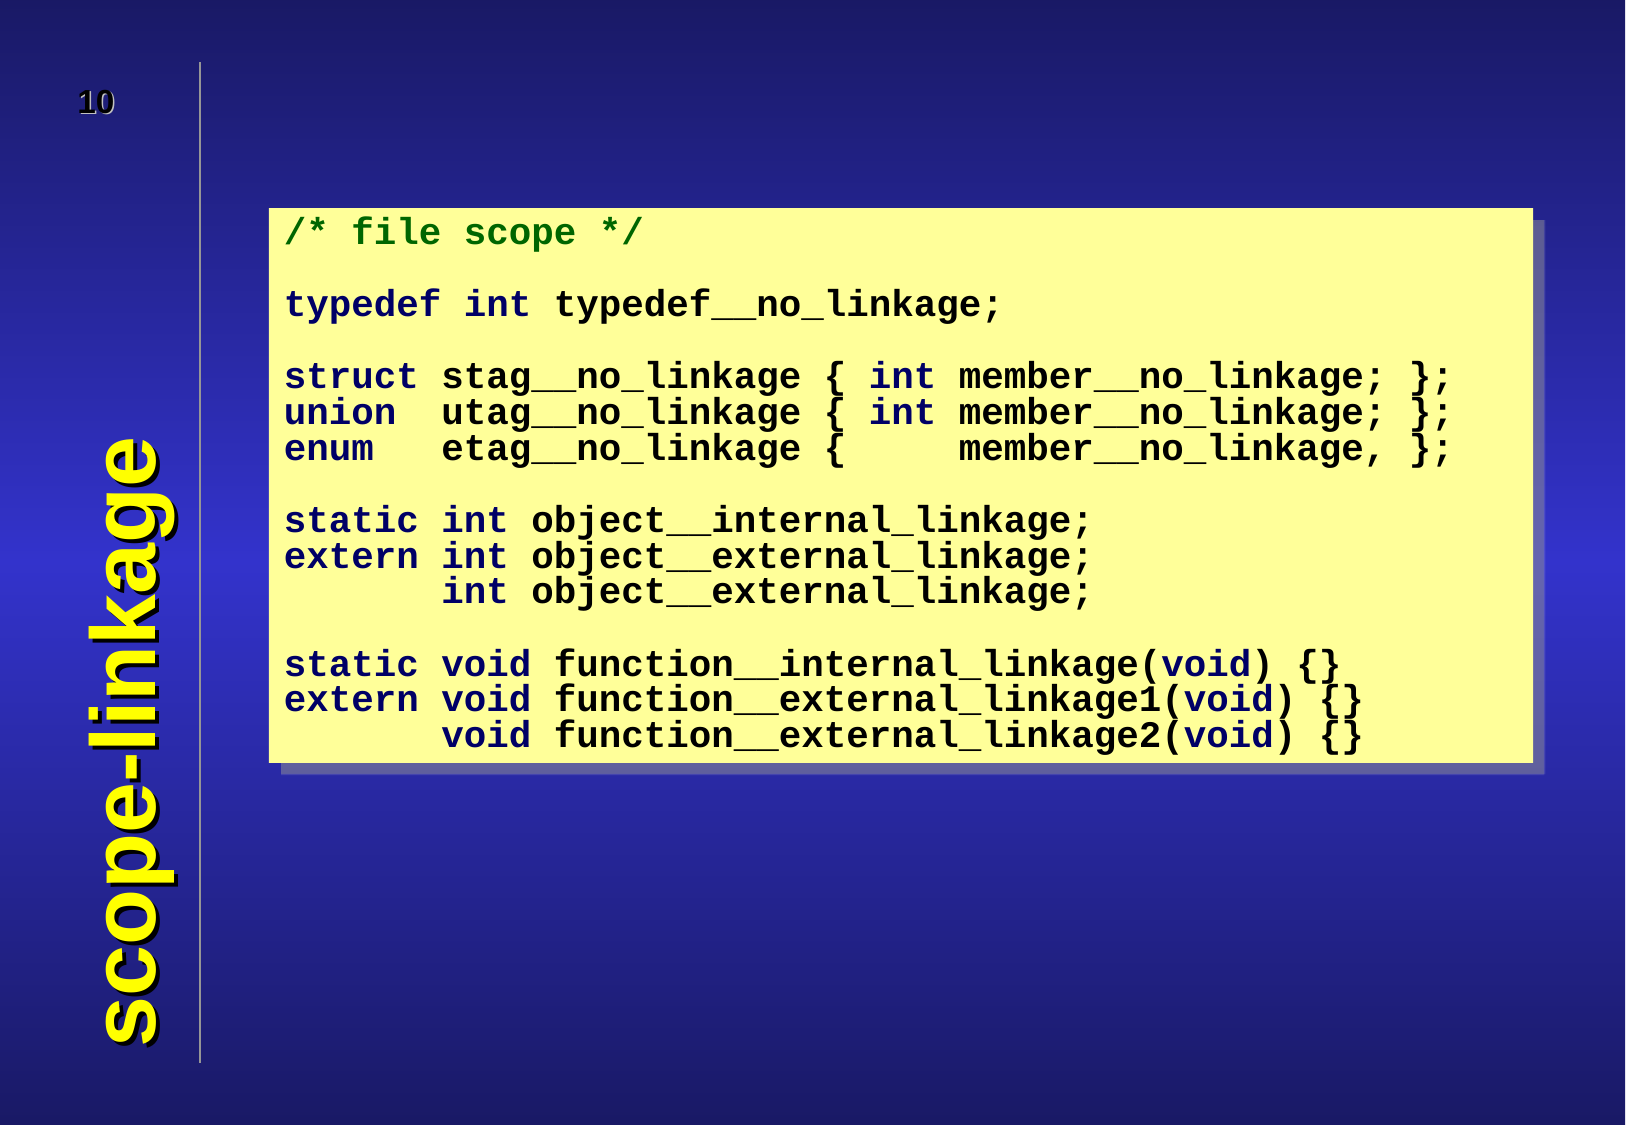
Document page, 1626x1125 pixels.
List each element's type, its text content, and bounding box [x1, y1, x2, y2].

title scope-linkage [50, 187, 188, 1063]
text_box /* file scope */ typedef int typedef__no_linkage; struct stag__no_linkage { int member__no_linkage; }; union utag__no_linkage { int member__no_linkage; }; enum etag__no_linkage { member__no_linkage, }; static int object__internal_linkage; extern int object__external_linkage; int object__external_linkage; static void function__internal_linkage(void) {} extern void function__external_linkage1(void) {} void function__external_linkage2(void) {} [268, 208, 1534, 763]
